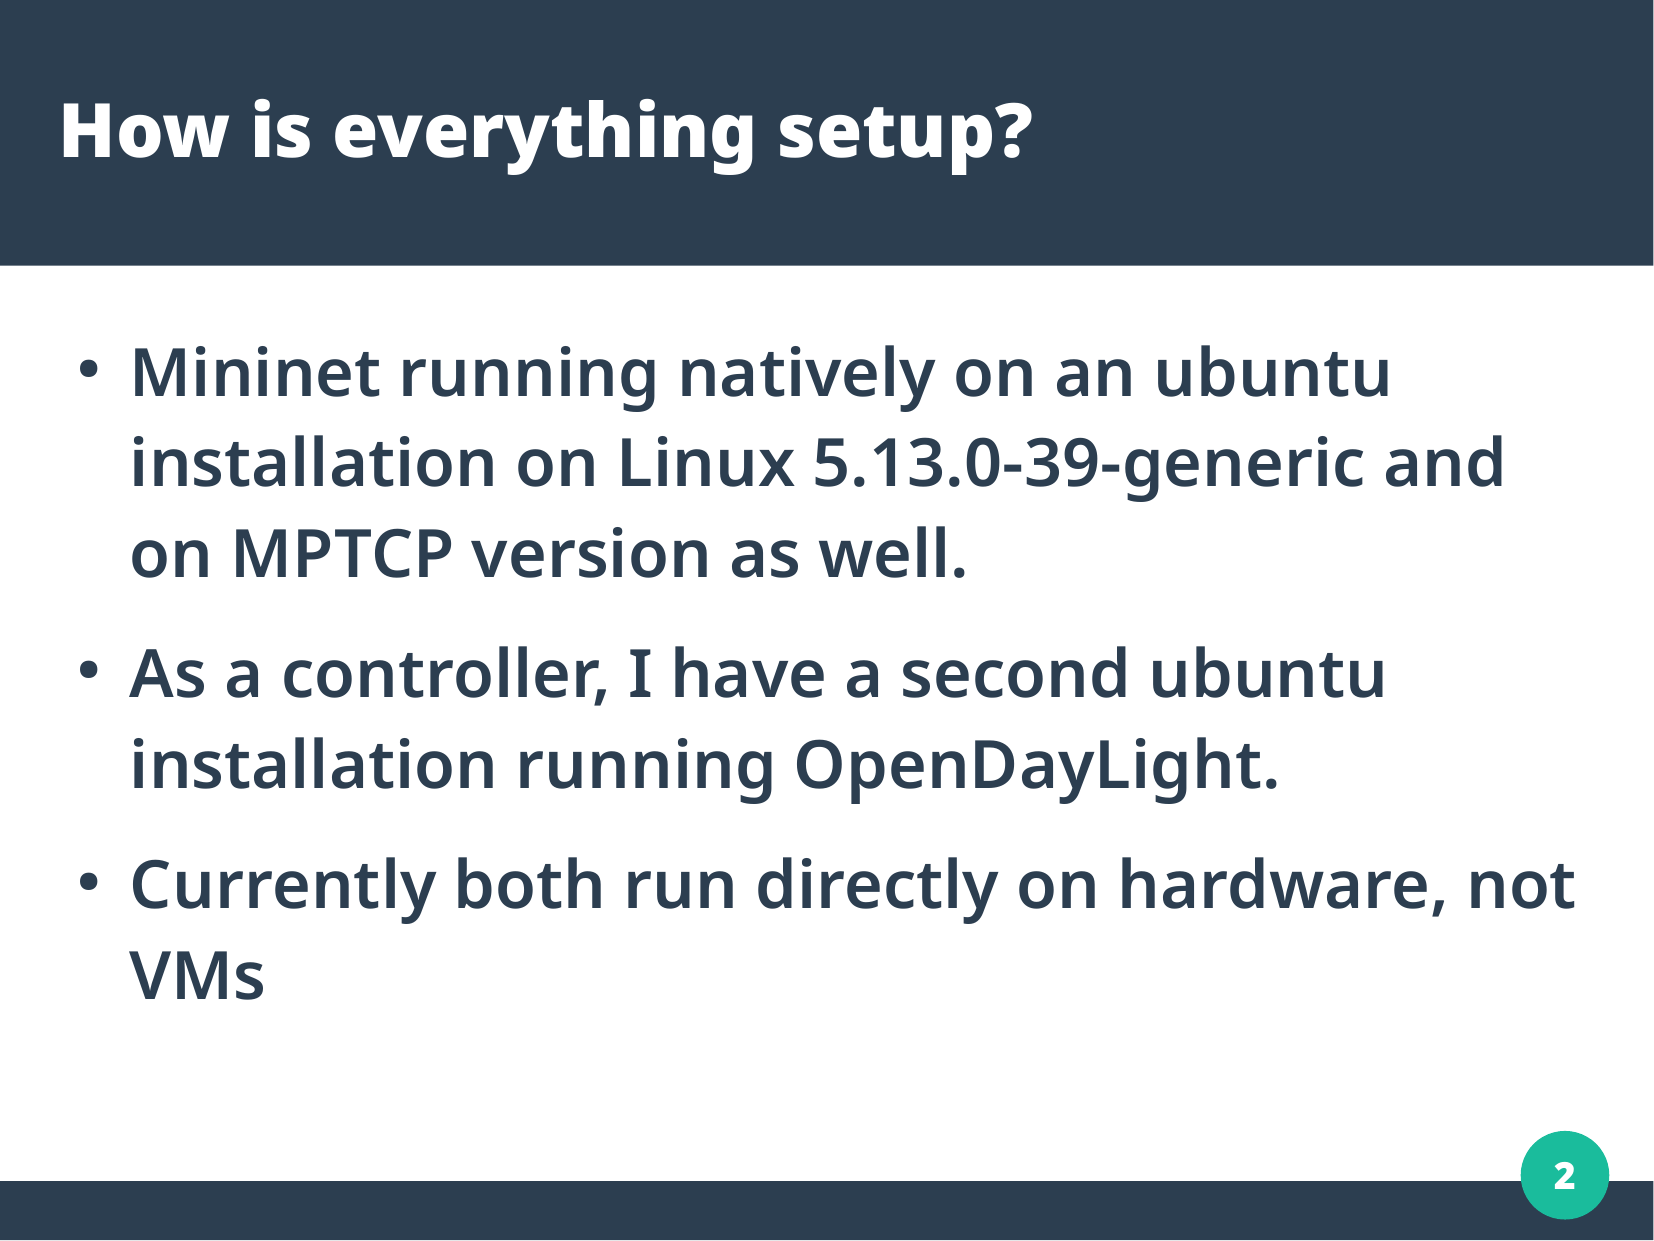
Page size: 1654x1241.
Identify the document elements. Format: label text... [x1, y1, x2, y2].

list Mininet running natively on an ubuntu installation on Linux 5.13.0-39-generic and on MPTCP version as well. As a controller, I have a second ubuntu installation running OpenDayLight. Currently both run directly on hardware, not VMs [59, 324, 1595, 1152]
title How is everything setup? [59, 49, 1595, 207]
